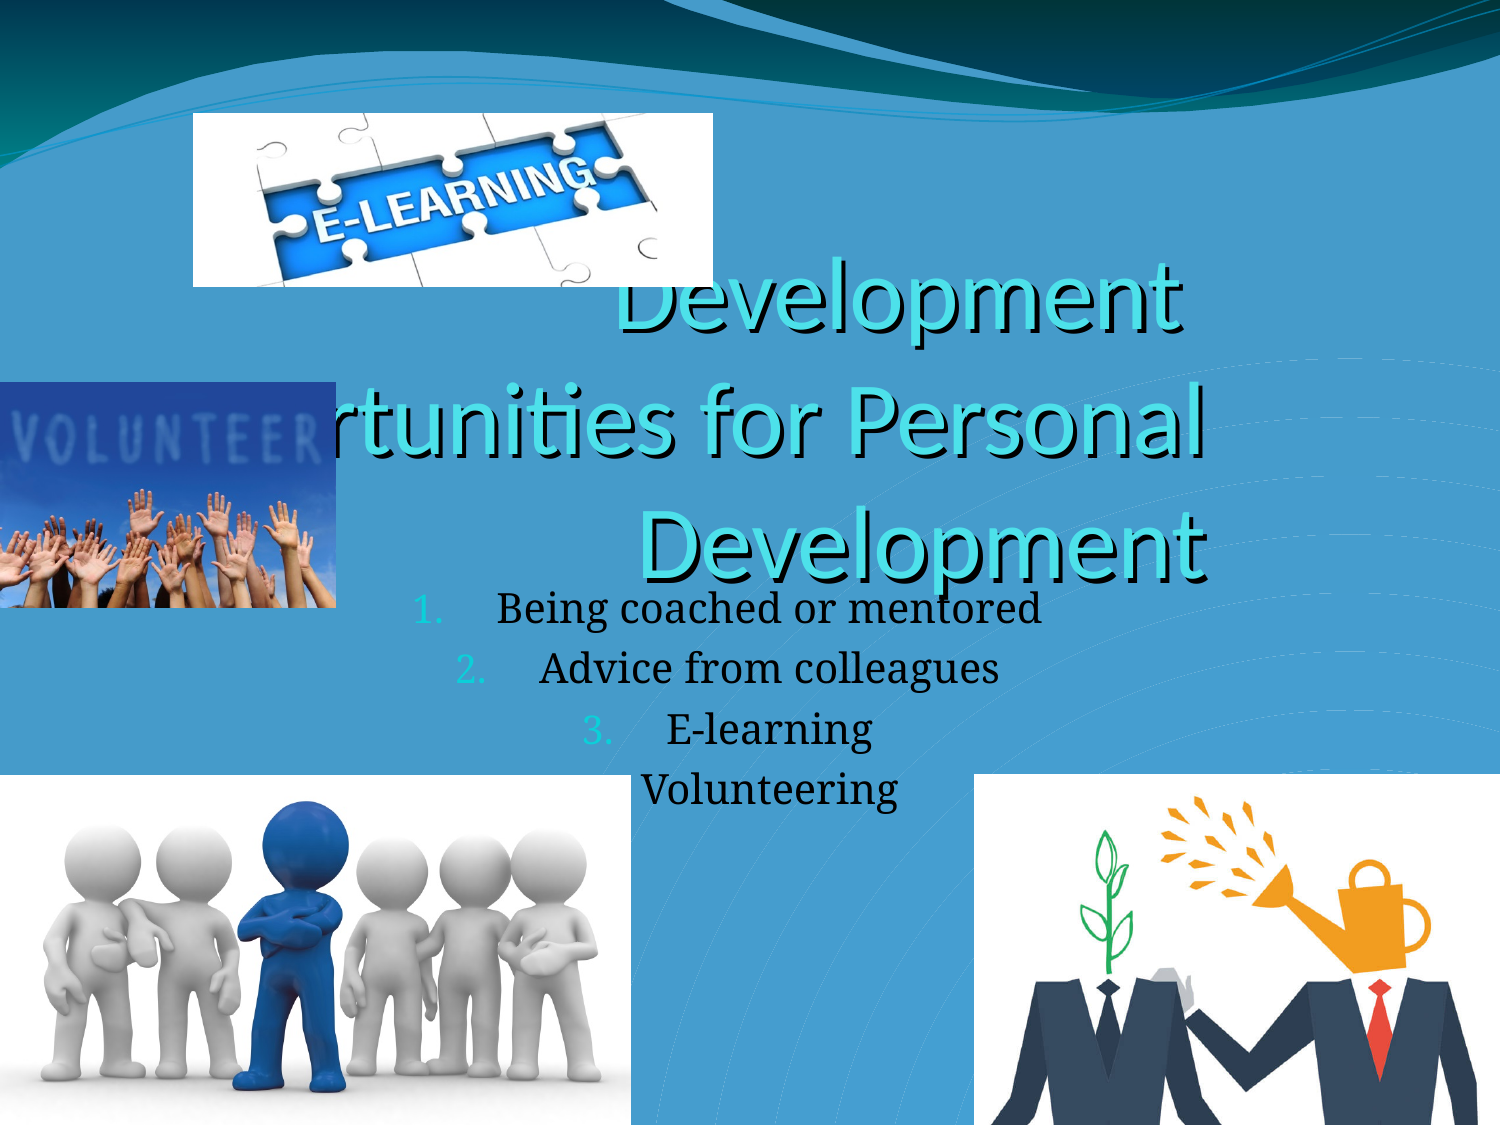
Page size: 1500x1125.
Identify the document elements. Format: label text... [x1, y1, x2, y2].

subtitle Being coached or mentored Advice from colleagues E-learning Volunteering [88, 574, 1378, 738]
picture [193, 113, 713, 287]
picture [974, 774, 1500, 1125]
title Development Opportunities for Personal Development [87, 224, 1376, 526]
picture [0, 382, 336, 608]
picture [65, 138, 80, 143]
picture [113, 125, 133, 131]
picture [635, 90, 669, 94]
picture [0, 775, 631, 1125]
